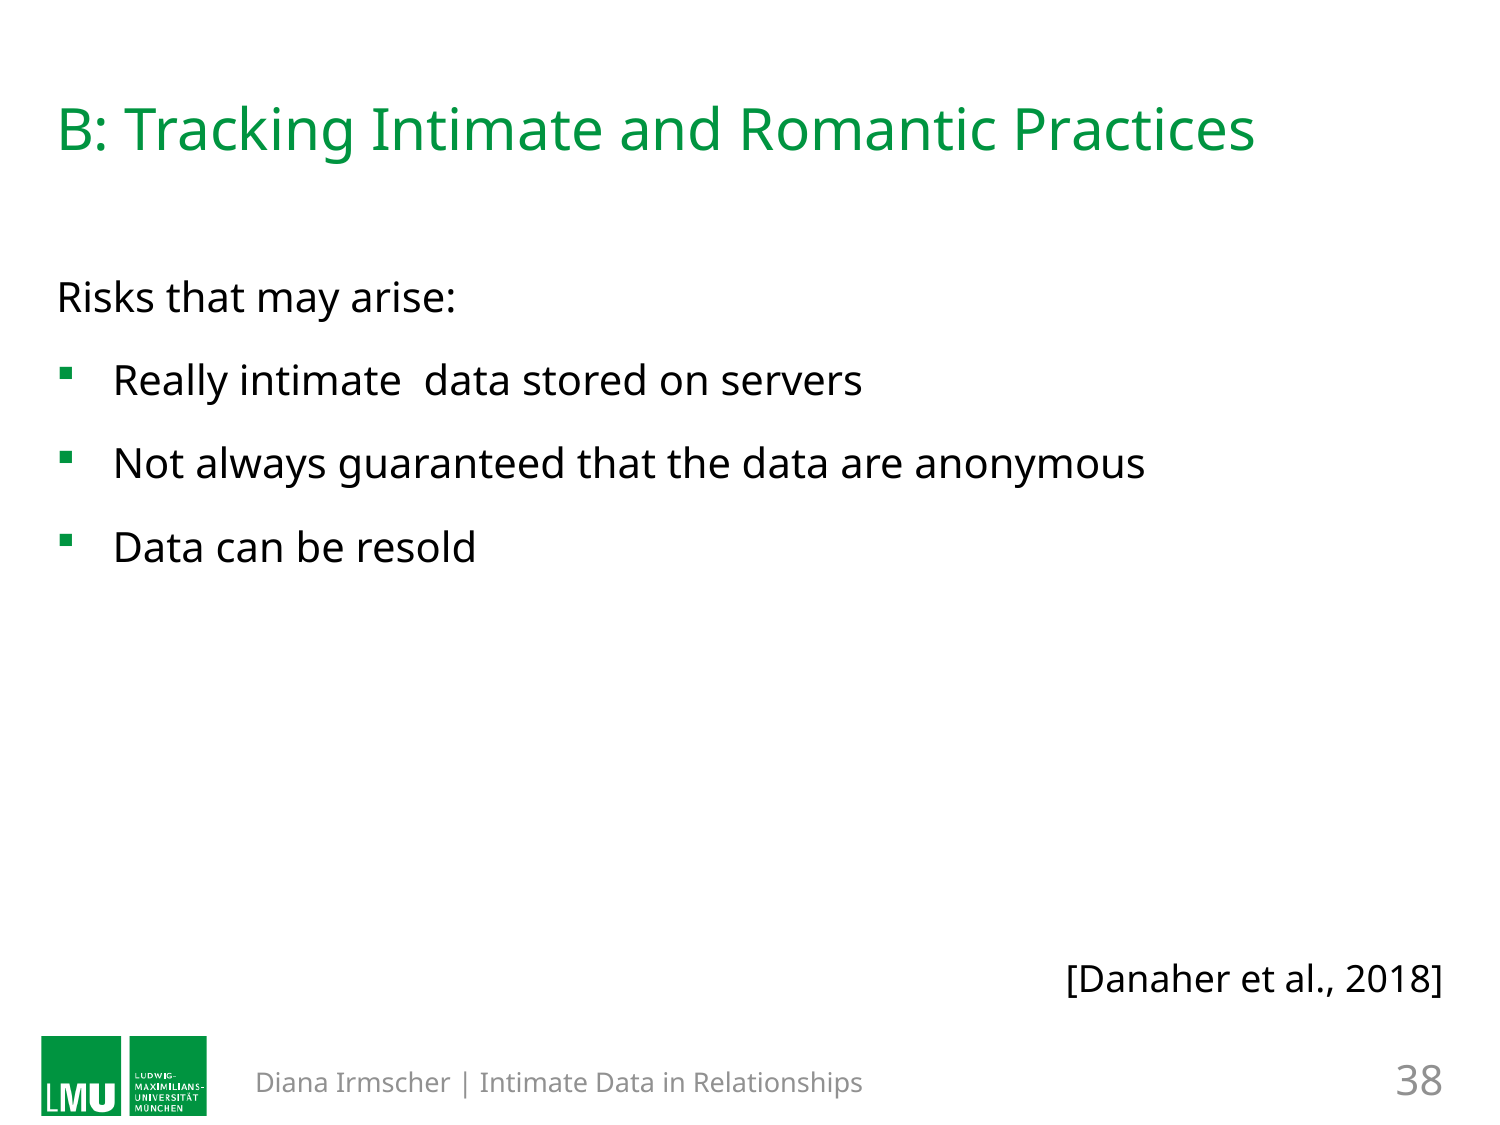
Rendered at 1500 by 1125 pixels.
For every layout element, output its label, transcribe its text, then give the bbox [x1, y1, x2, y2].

slide_number <number> [1014, 1046, 1459, 1117]
list [Danaher et al., 2018] [41, 947, 1459, 1007]
title B: Tracking Intimate and Romantic Practices [41, 37, 1459, 217]
footer Diana Irmscher | Intimate Data in Relationships [240, 1046, 963, 1117]
list Risks that may arise: Really intimate data stored on servers Not always guaranteed that the data are anonymous Data can be resold [41, 263, 1459, 947]
